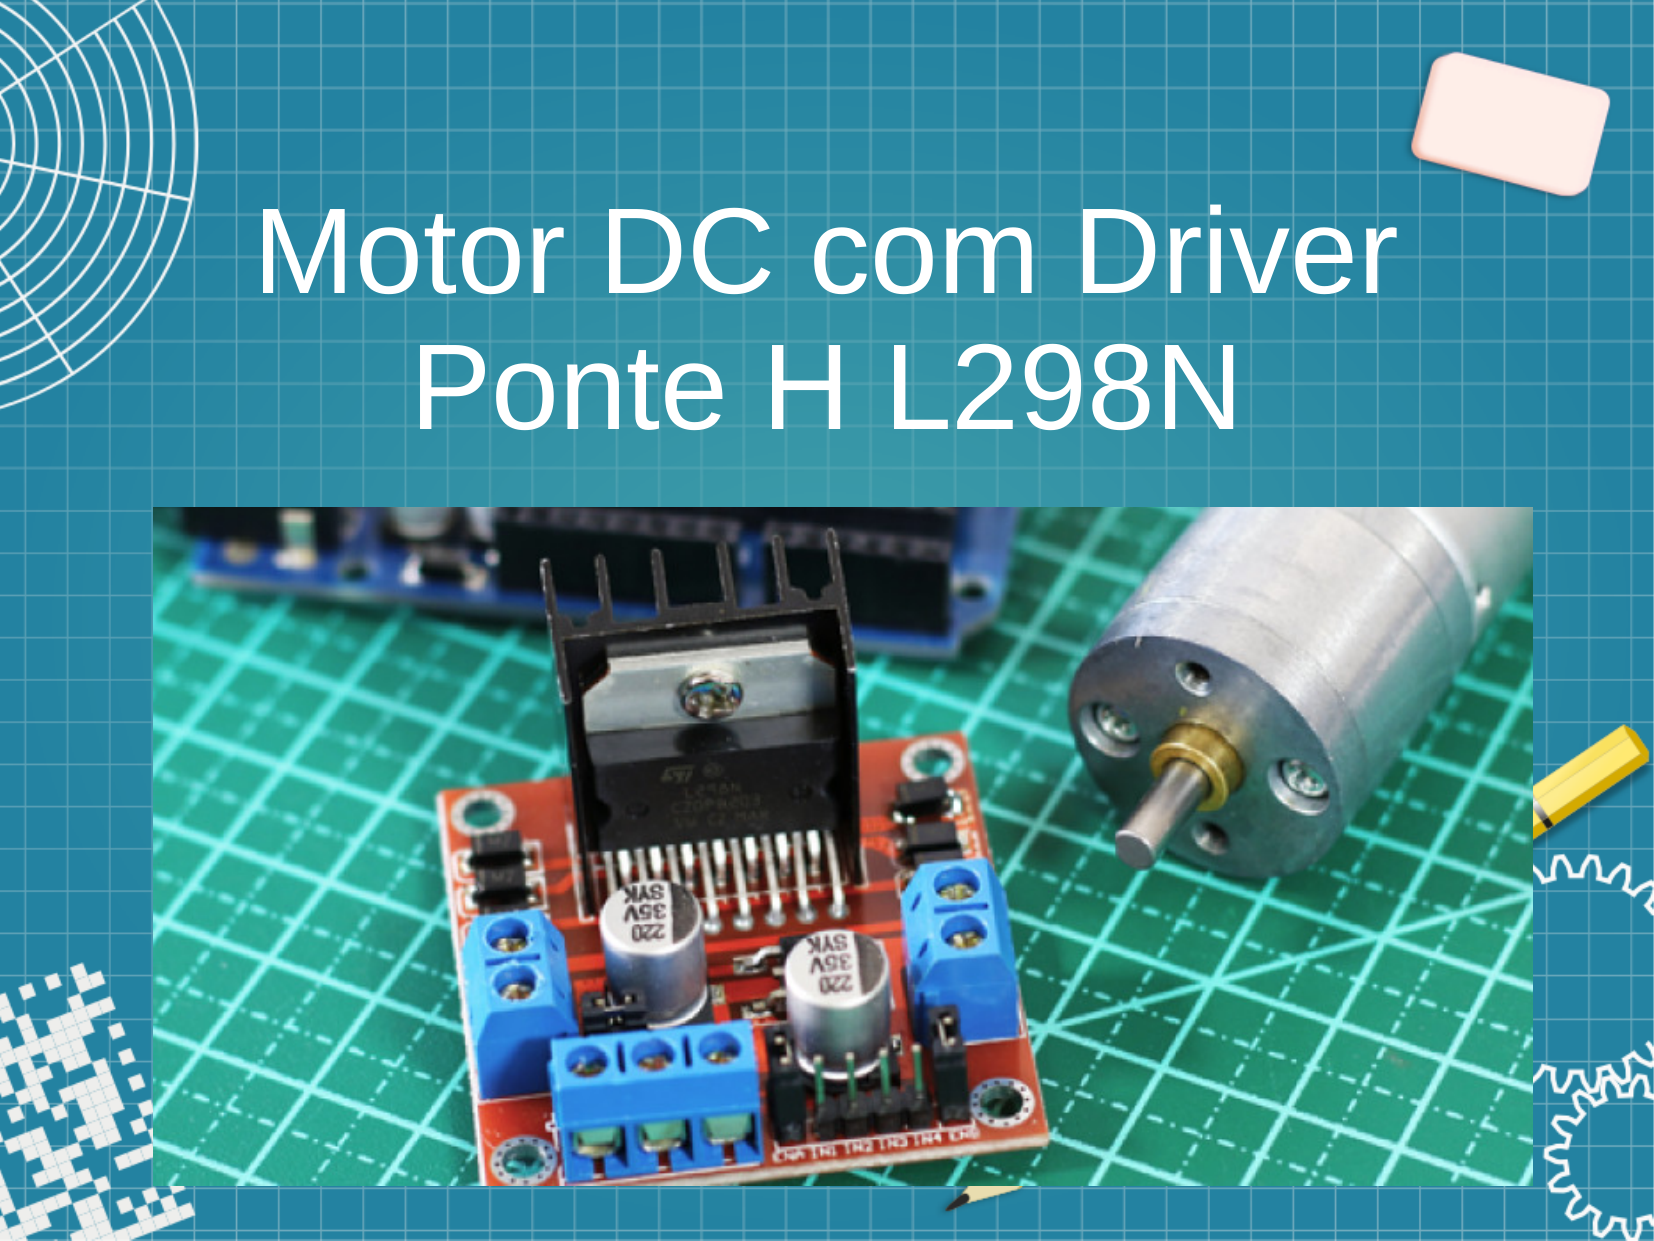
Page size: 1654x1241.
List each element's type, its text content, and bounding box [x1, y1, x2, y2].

picture [0, 0, 1654, 1241]
title Motor DC com Driver Ponte H L298N [82, 177, 1571, 461]
